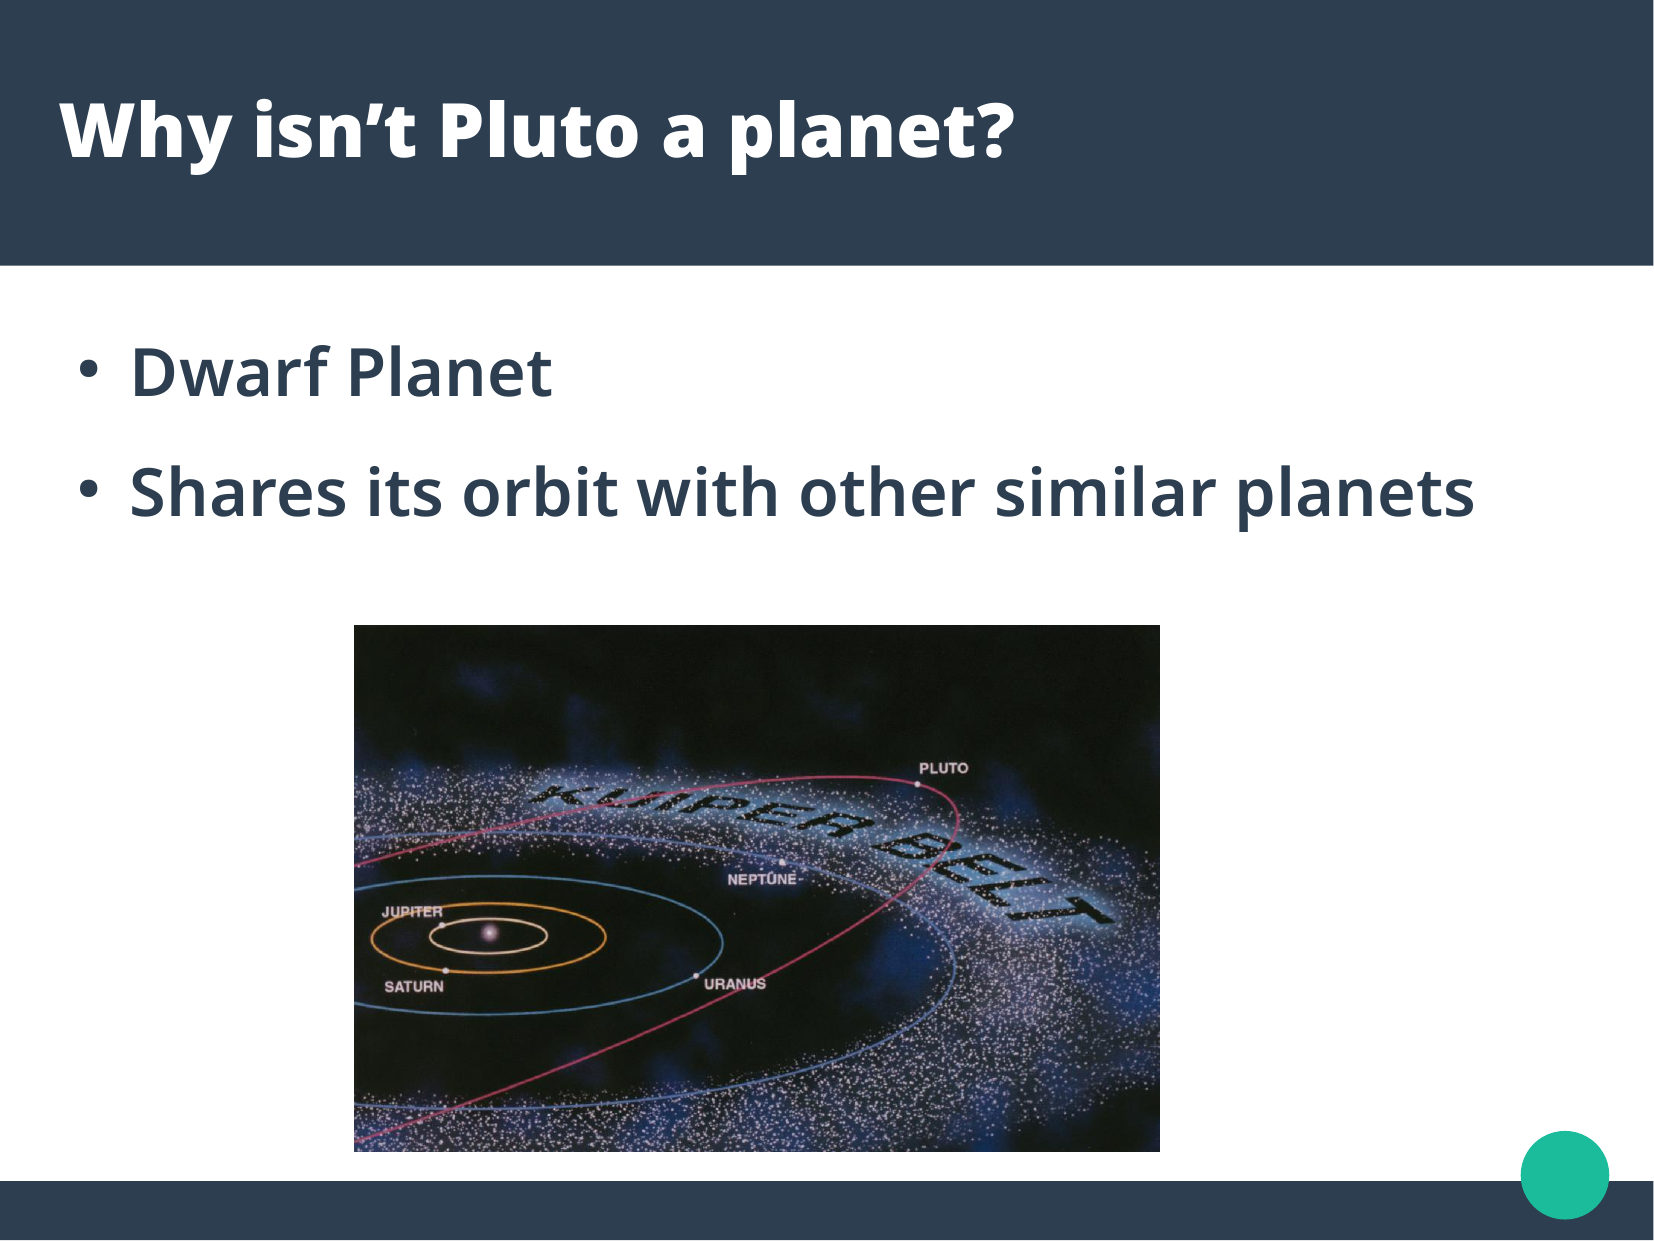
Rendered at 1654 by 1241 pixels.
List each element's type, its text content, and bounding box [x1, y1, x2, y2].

title Why isn’t Pluto a planet? [59, 49, 1595, 207]
list Dwarf Planet Shares its orbit with other similar planets [59, 324, 1595, 1152]
picture [354, 625, 1160, 1152]
